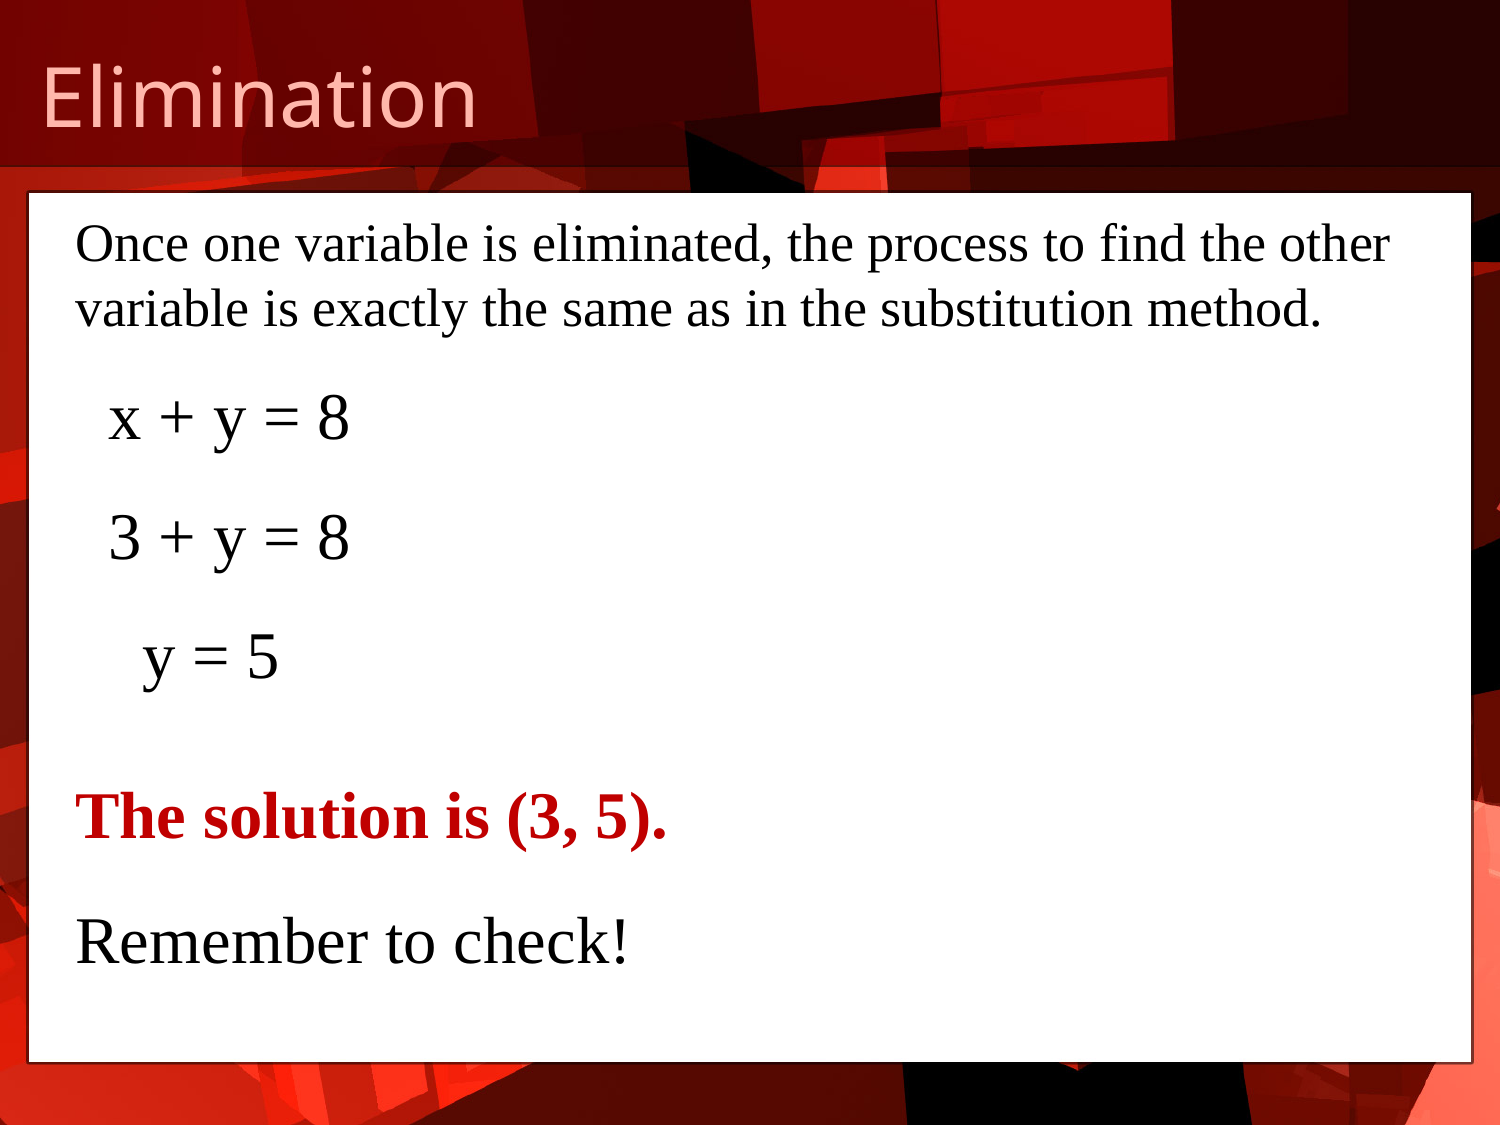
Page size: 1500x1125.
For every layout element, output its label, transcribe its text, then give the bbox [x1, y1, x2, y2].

title Elimination [24, 36, 1326, 152]
picture [0, 0, 1500, 1125]
text_box Once one variable is eliminated, the process to find the other variable is exactly the same as in the substitution method. x + y = 8 3 + y = 8 y = 5 The solution is (3, 5). Remember to check! [60, 199, 1438, 985]
